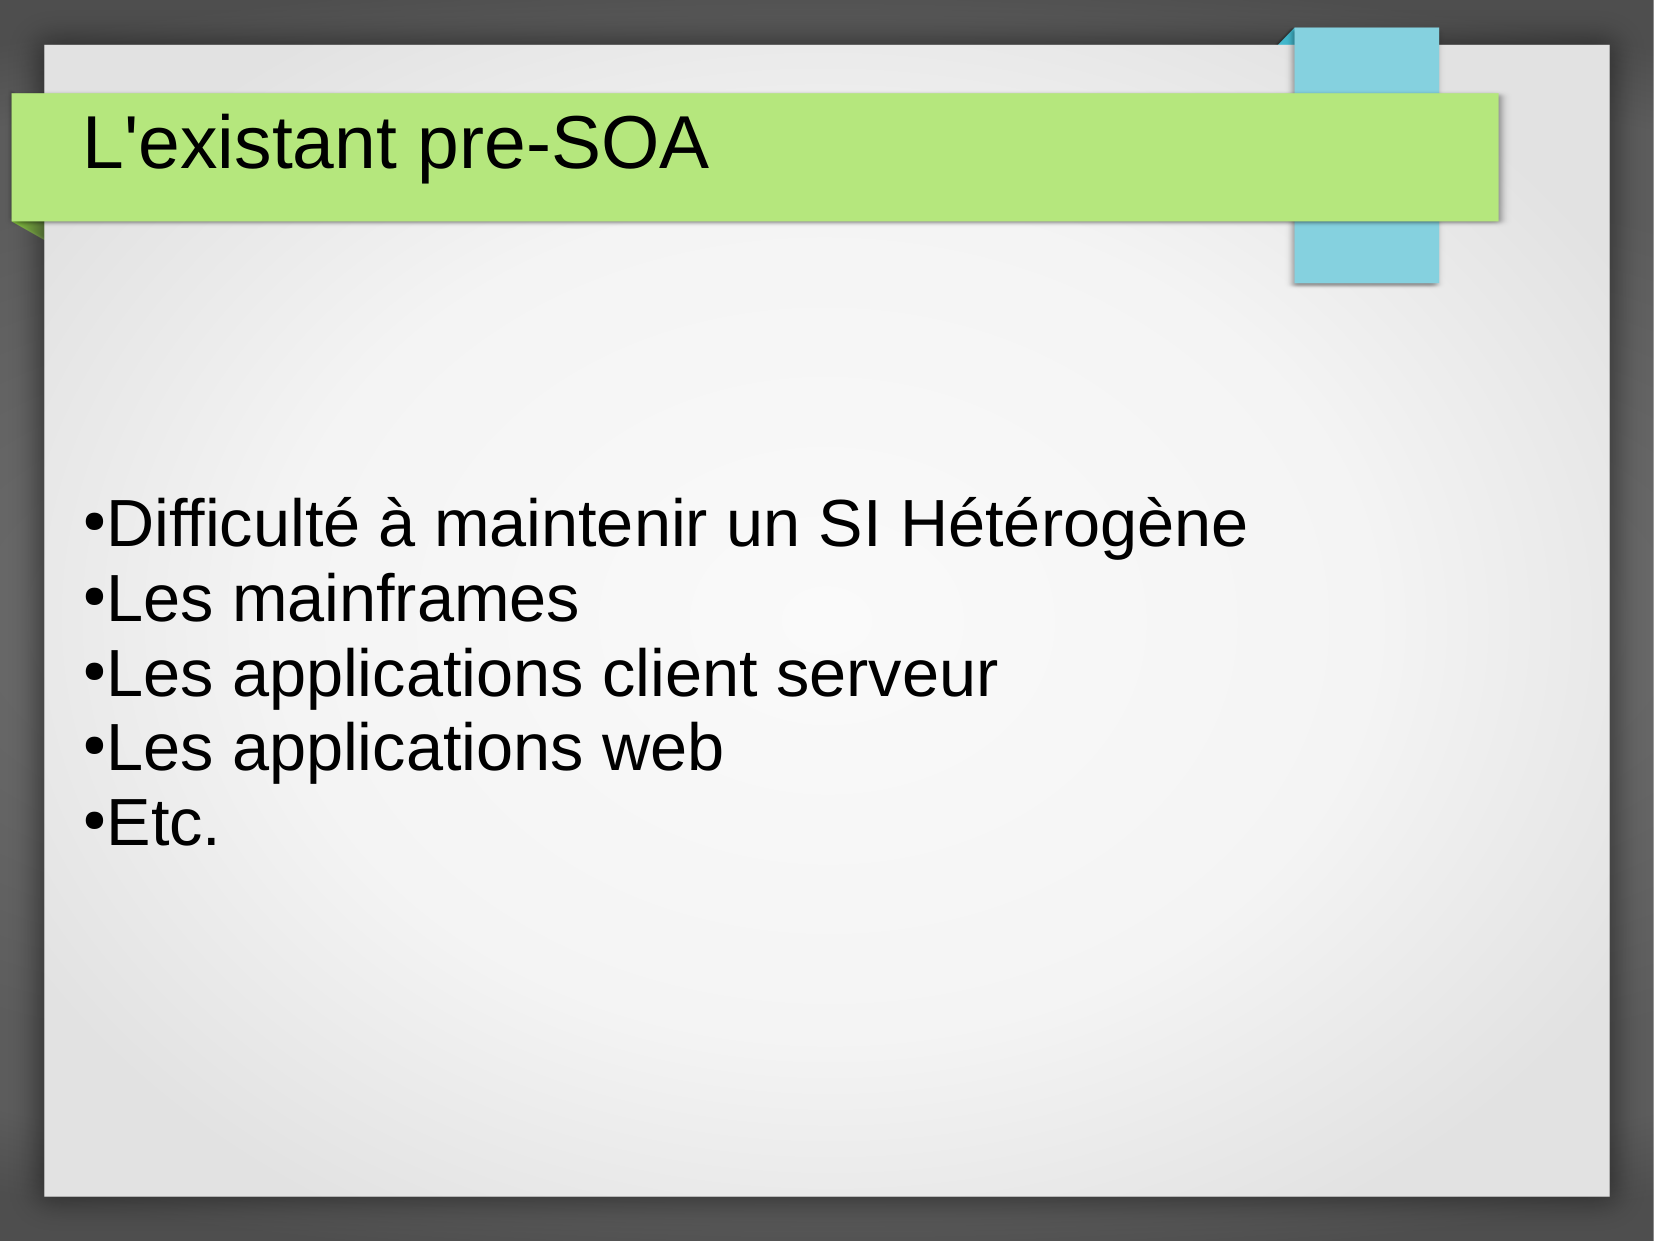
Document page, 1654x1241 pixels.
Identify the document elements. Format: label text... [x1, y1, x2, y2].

subtitle Difficulté à maintenir un SI Hétérogène Les mainframes Les applications client serveur Les applications web Etc. [82, 49, 1571, 1010]
picture [0, 0, 1654, 1241]
